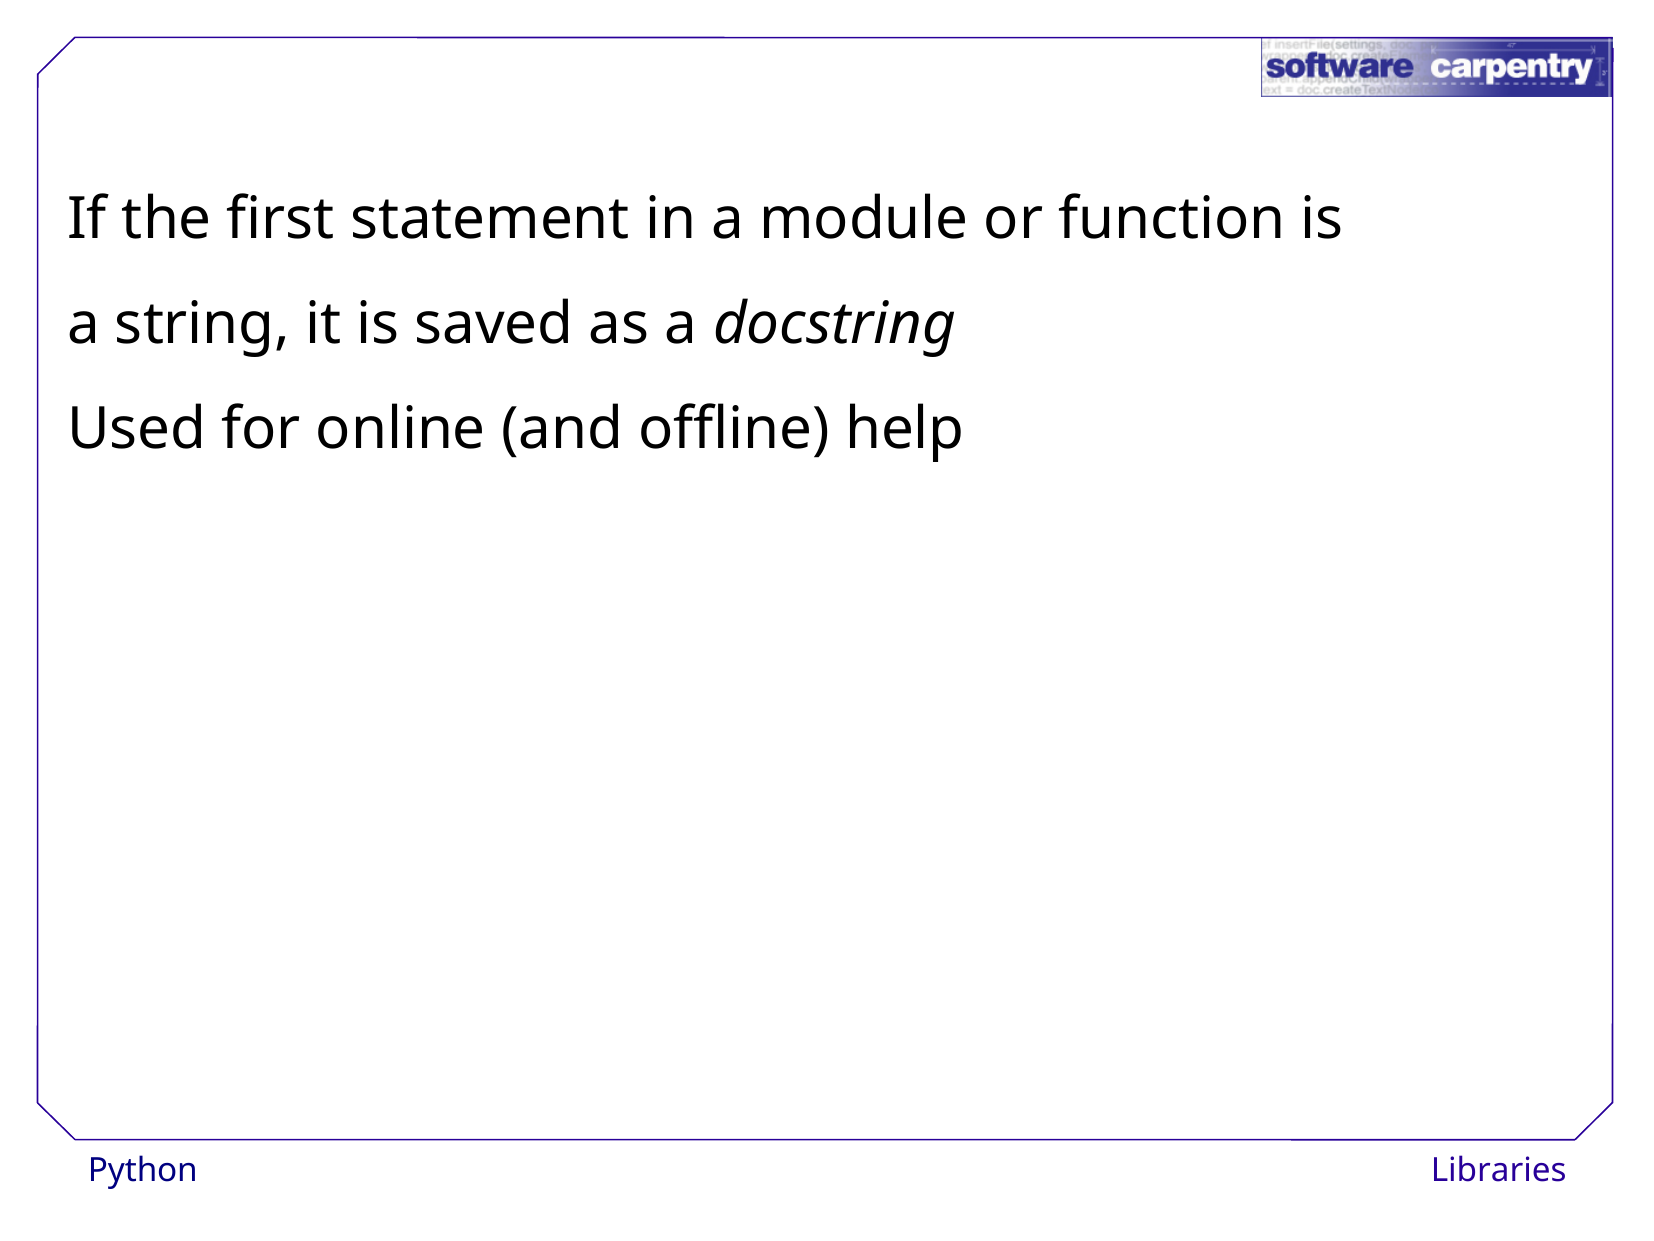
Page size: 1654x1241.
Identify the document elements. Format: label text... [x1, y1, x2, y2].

text_box If the first statement in a module or function is a string, it is saved as a docstring Used for online (and offline) help [52, 138, 1510, 469]
picture [1261, 39, 1613, 97]
